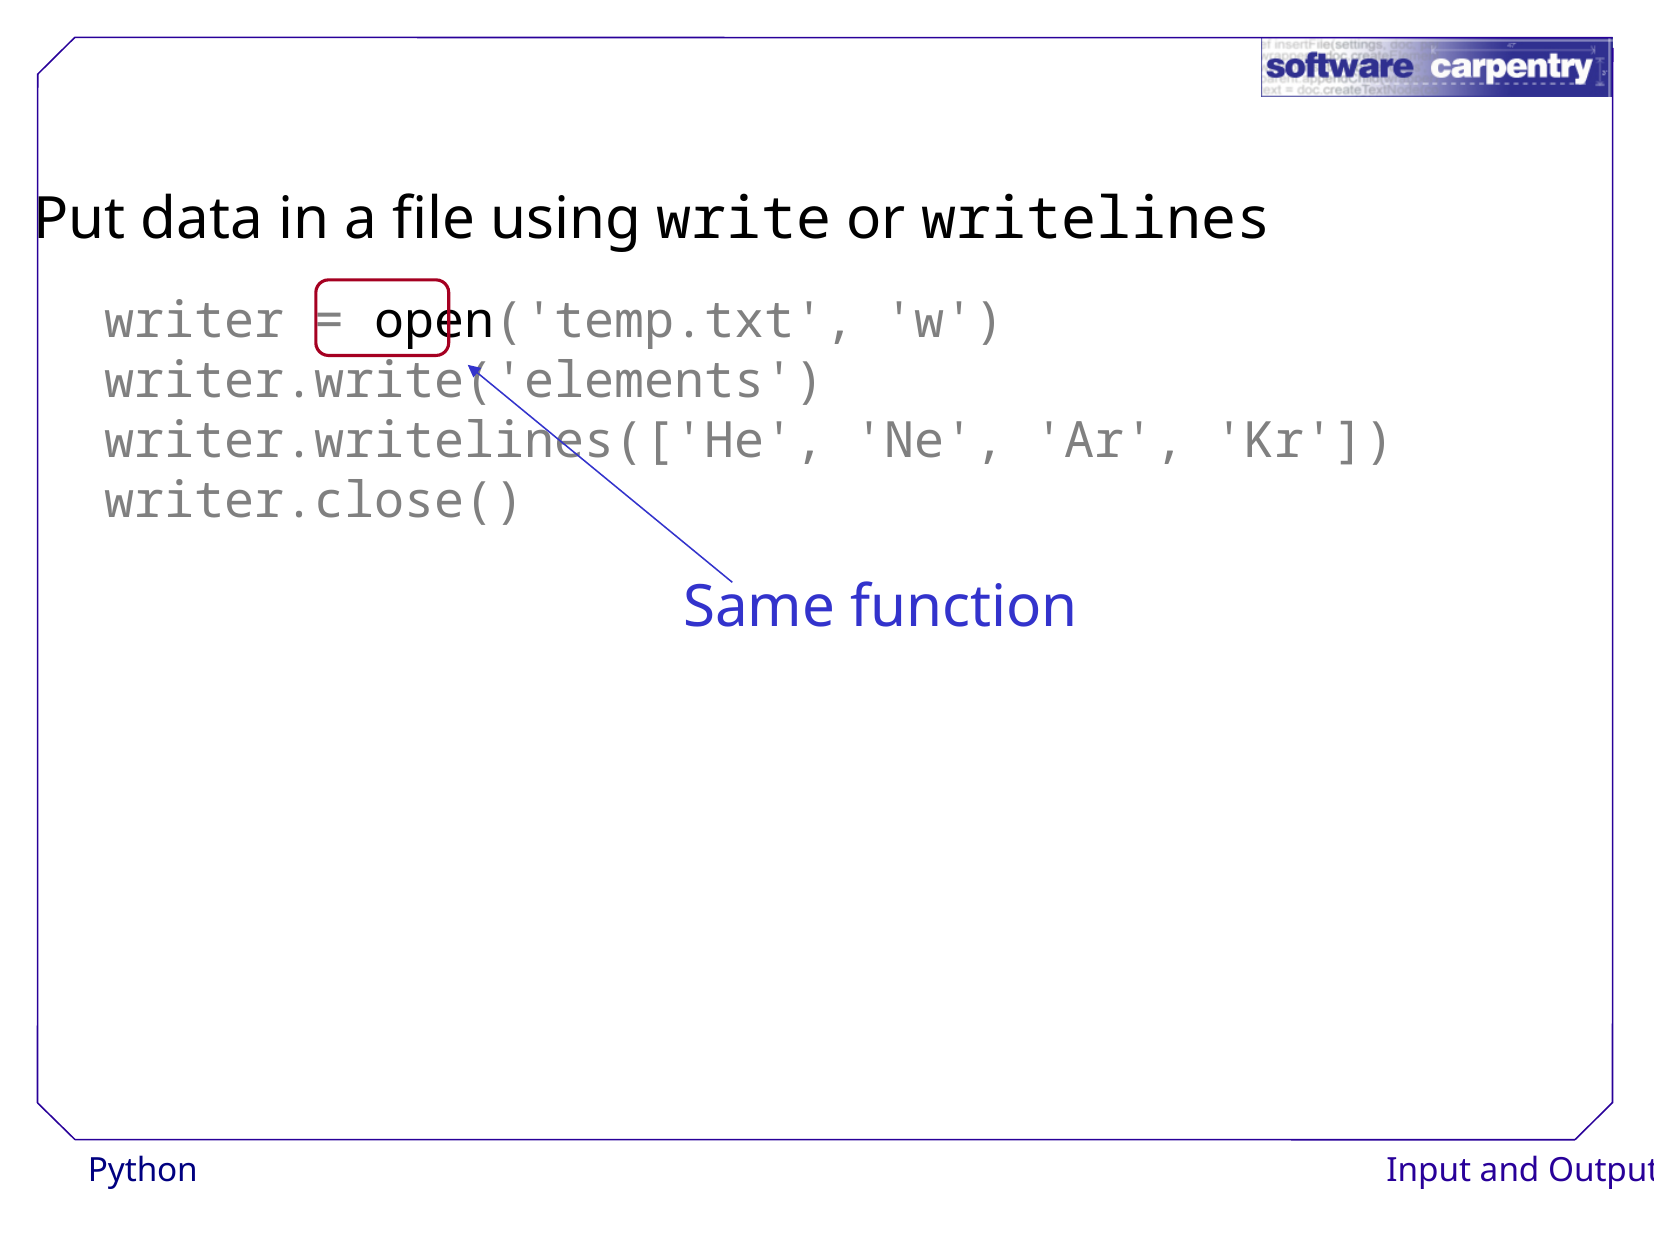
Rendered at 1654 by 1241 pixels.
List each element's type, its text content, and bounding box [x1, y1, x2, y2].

text_box Put data in a file using write or writelines [18, 138, 1437, 259]
picture [1261, 39, 1613, 97]
text_box writer = open('temp.txt', 'w') writer.write('elements') writer.writelines(['He', 'Ne', 'Ar', 'Kr']) writer.close() [89, 279, 1512, 554]
text_box writer = open('temp.txt', 'w') writer.write('elements') writer.writelines(['He', 'Ne', 'Ar', 'Kr']) writer.close() [318, 282, 447, 353]
text_box Same function [668, 525, 1243, 646]
